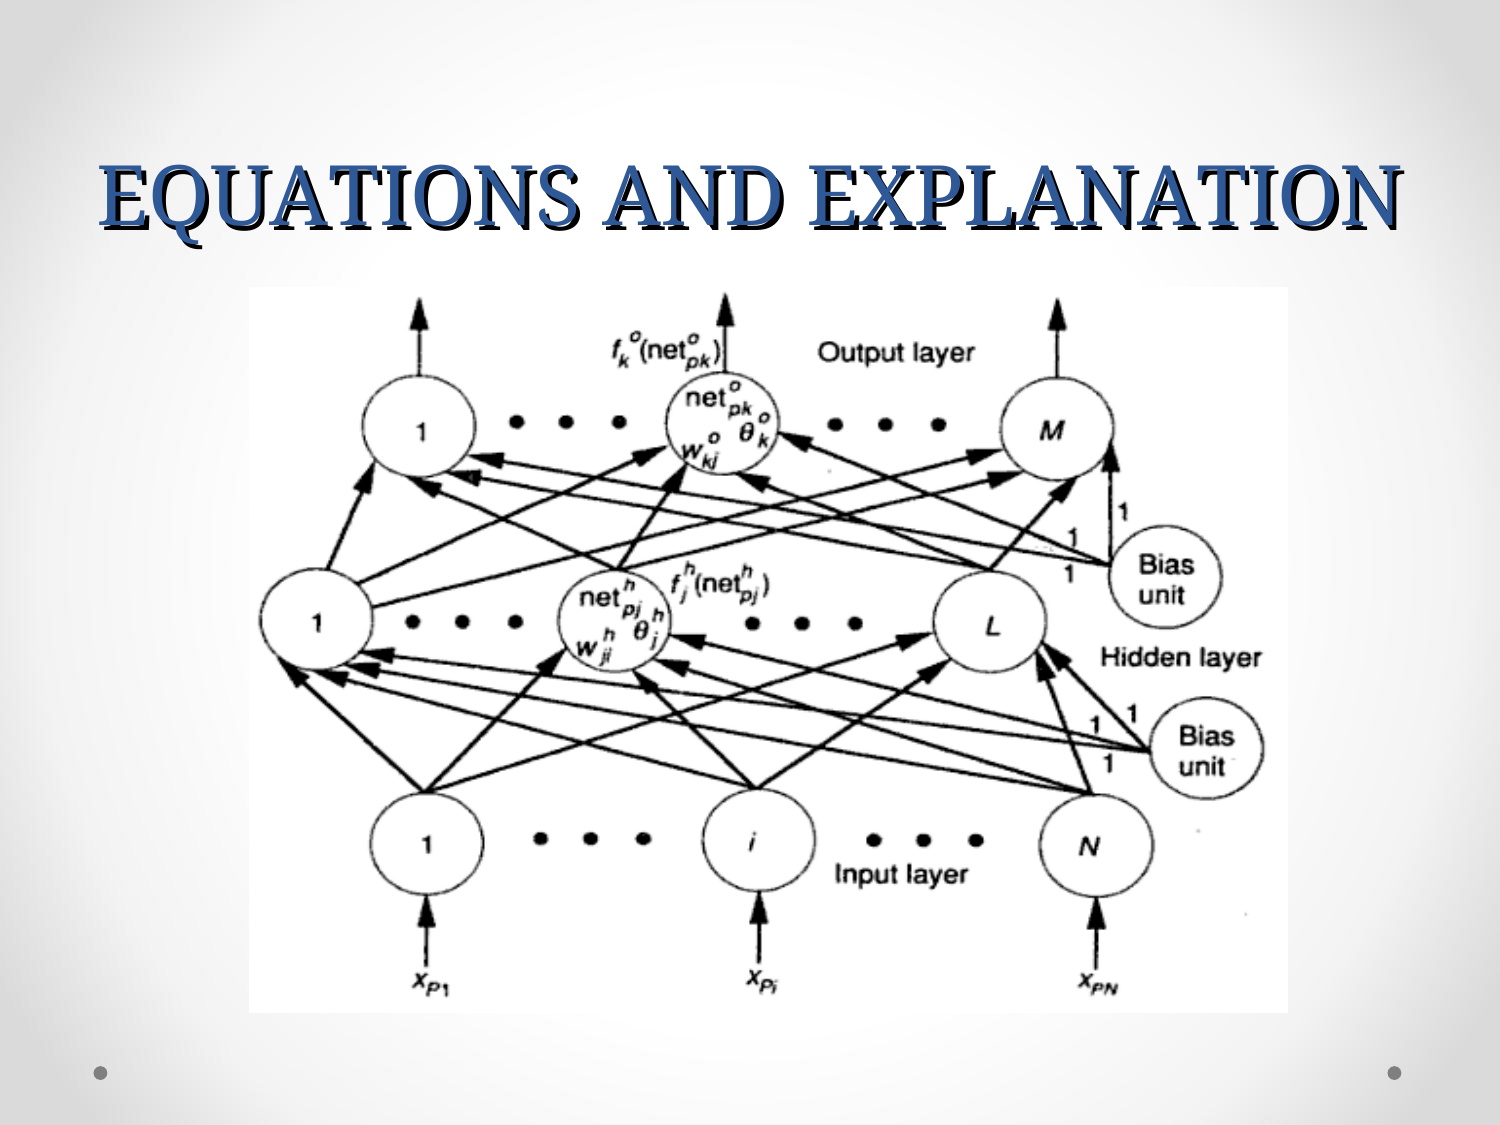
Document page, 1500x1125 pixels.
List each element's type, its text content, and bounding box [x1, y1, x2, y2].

title EQUATIONS AND EXPLANATION [75, 0, 1426, 250]
text_box [249, 287, 1288, 1013]
picture [0, 0, 1500, 1125]
